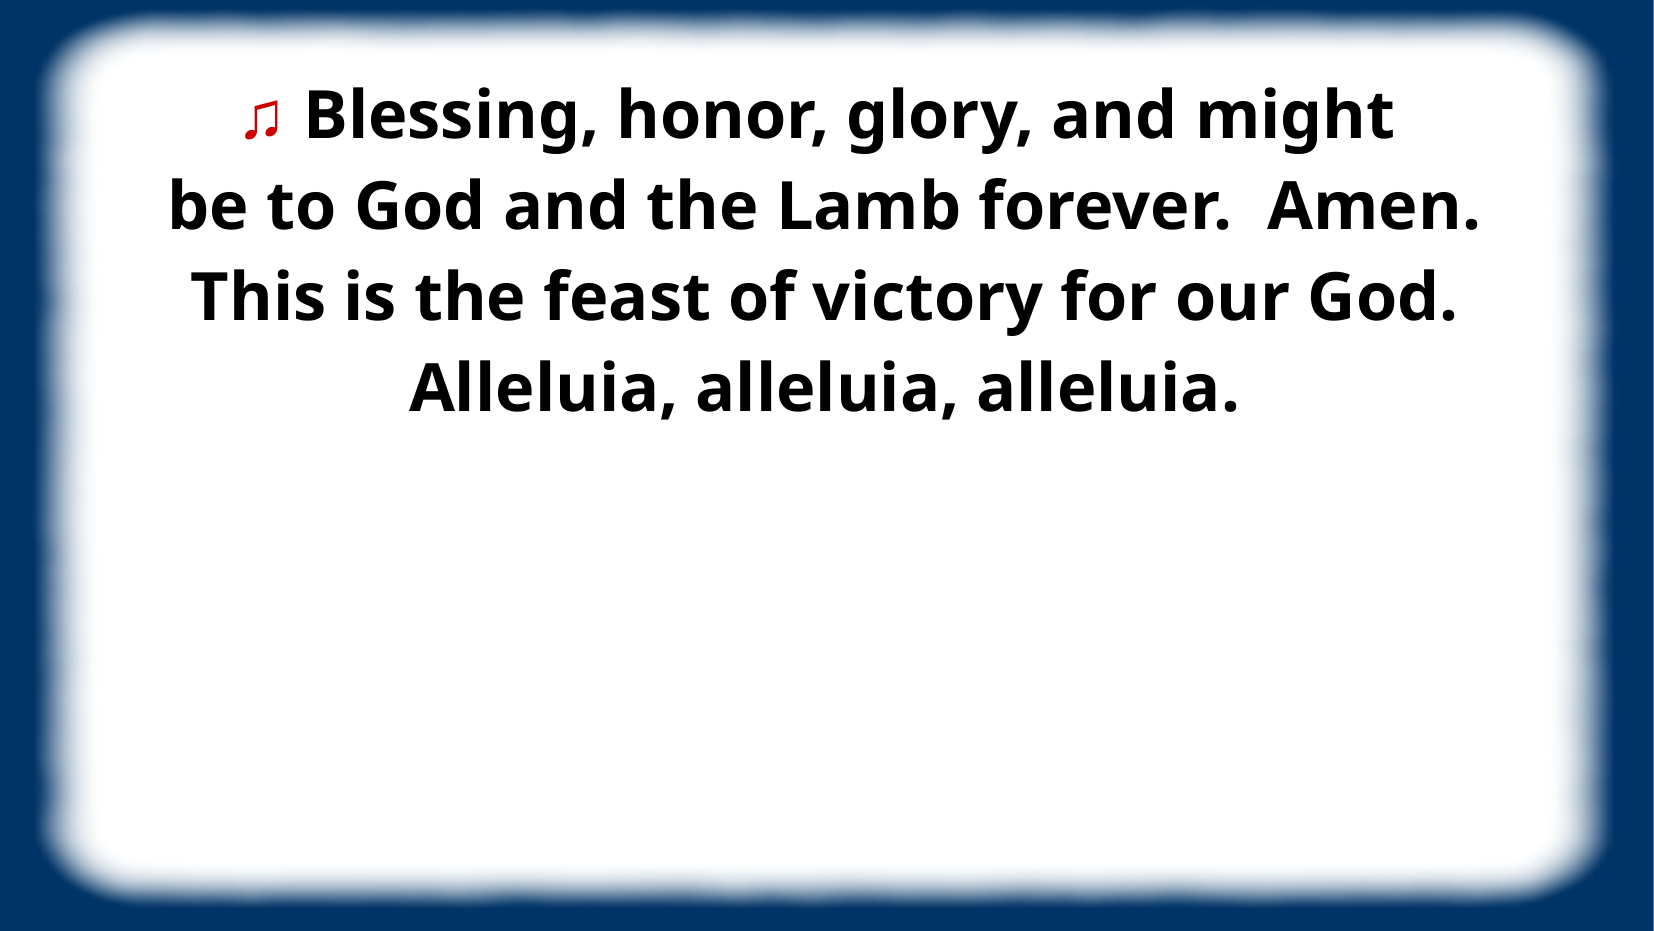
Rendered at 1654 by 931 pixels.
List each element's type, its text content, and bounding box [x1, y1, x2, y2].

text_box ♫ Blessing, honor, glory, and might be to God and the Lamb forever. Amen. This is the feast of victory for our God. Alleluia, alleluia, alleluia. [105, 60, 1546, 451]
picture [0, 0, 1654, 931]
